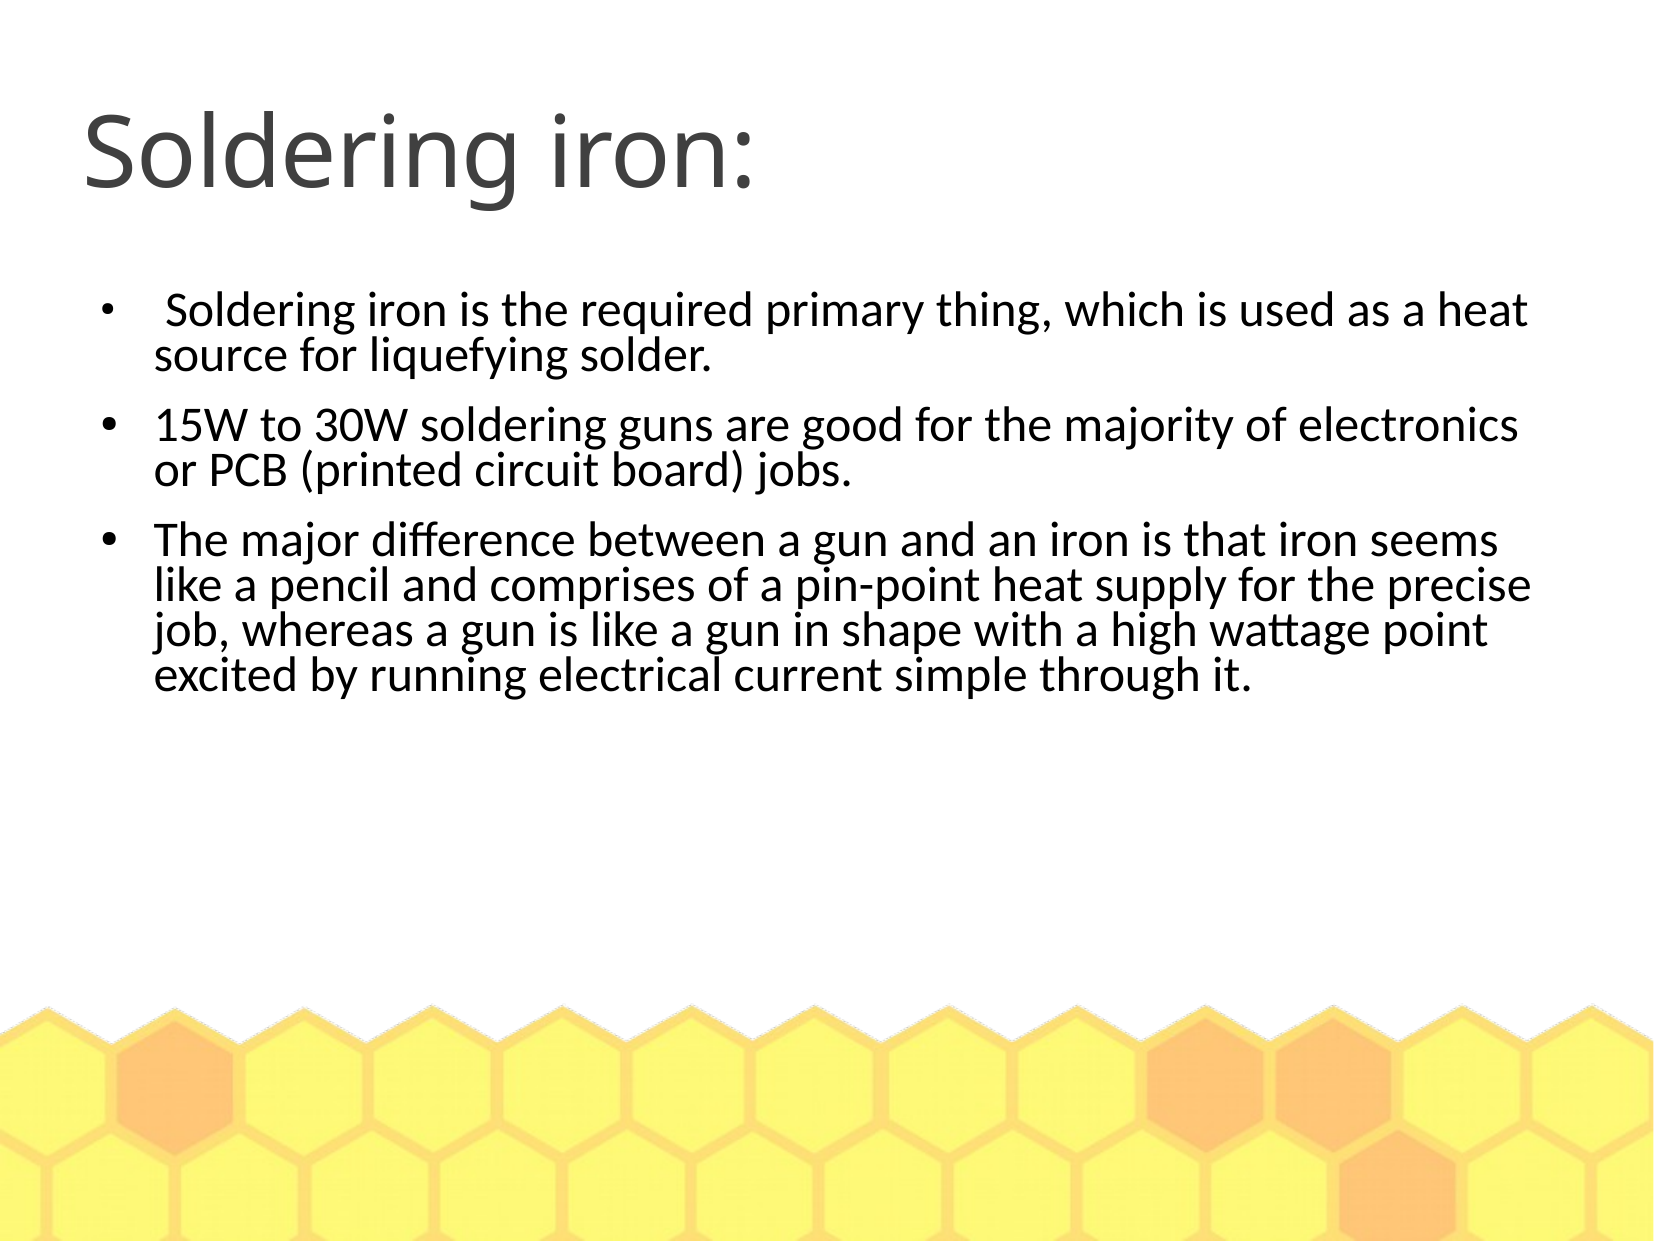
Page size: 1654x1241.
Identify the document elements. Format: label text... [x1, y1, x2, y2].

title Soldering iron: [82, 49, 1571, 257]
picture [0, 1001, 1654, 1241]
list Soldering iron is the required primary thing, which is used as a heat source for liquefying solder. 15W to 30W soldering guns are good for the majority of electronics or PCB (printed circuit board) jobs. The major difference between a gun and an iron is that iron seems like a pencil and comprises of a pin-point heat supply for the precise job, whereas a gun is like a gun in shape with a high wattage point excited by running electrical current simple through it. [82, 290, 1571, 1010]
